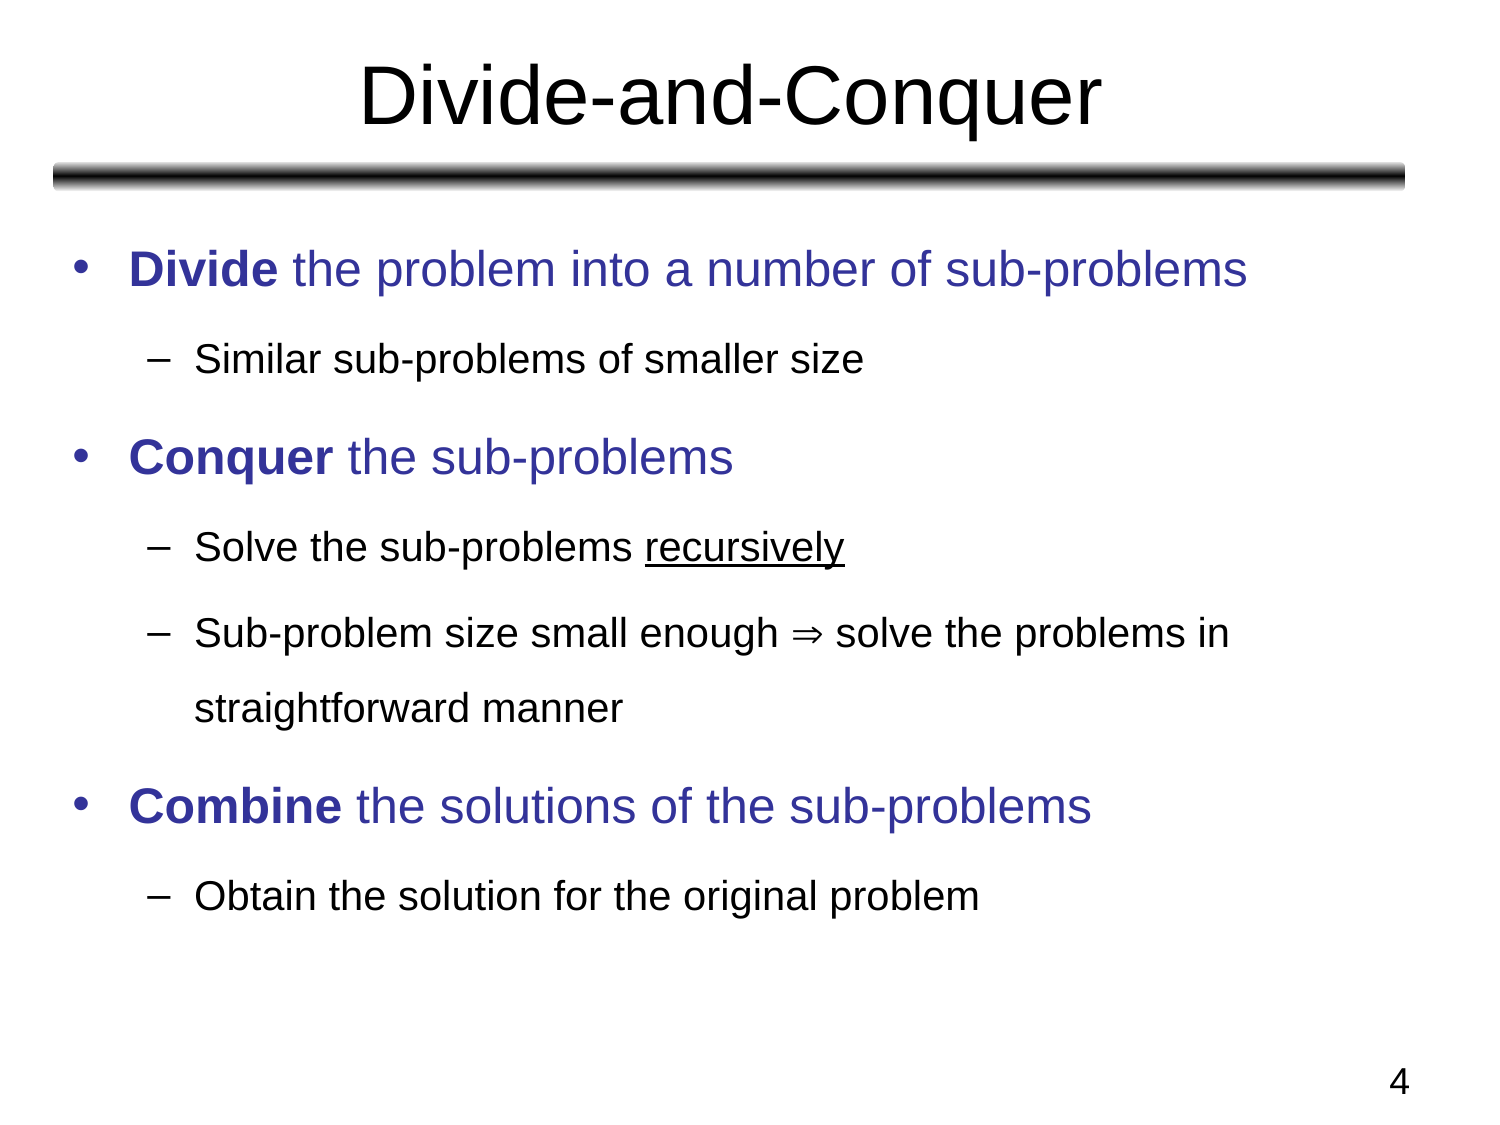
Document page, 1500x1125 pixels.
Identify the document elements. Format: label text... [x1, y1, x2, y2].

list Divide the problem into a number of sub-problems Similar sub-problems of smaller size Conquer the sub-problems Solve the sub-problems recursively Sub-problem size small enough  solve the problems in straightforward manner Combine the solutions of the sub-problems Obtain the solution for the original problem [57, 199, 1408, 1032]
title Divide-and-Conquer [55, 16, 1406, 166]
